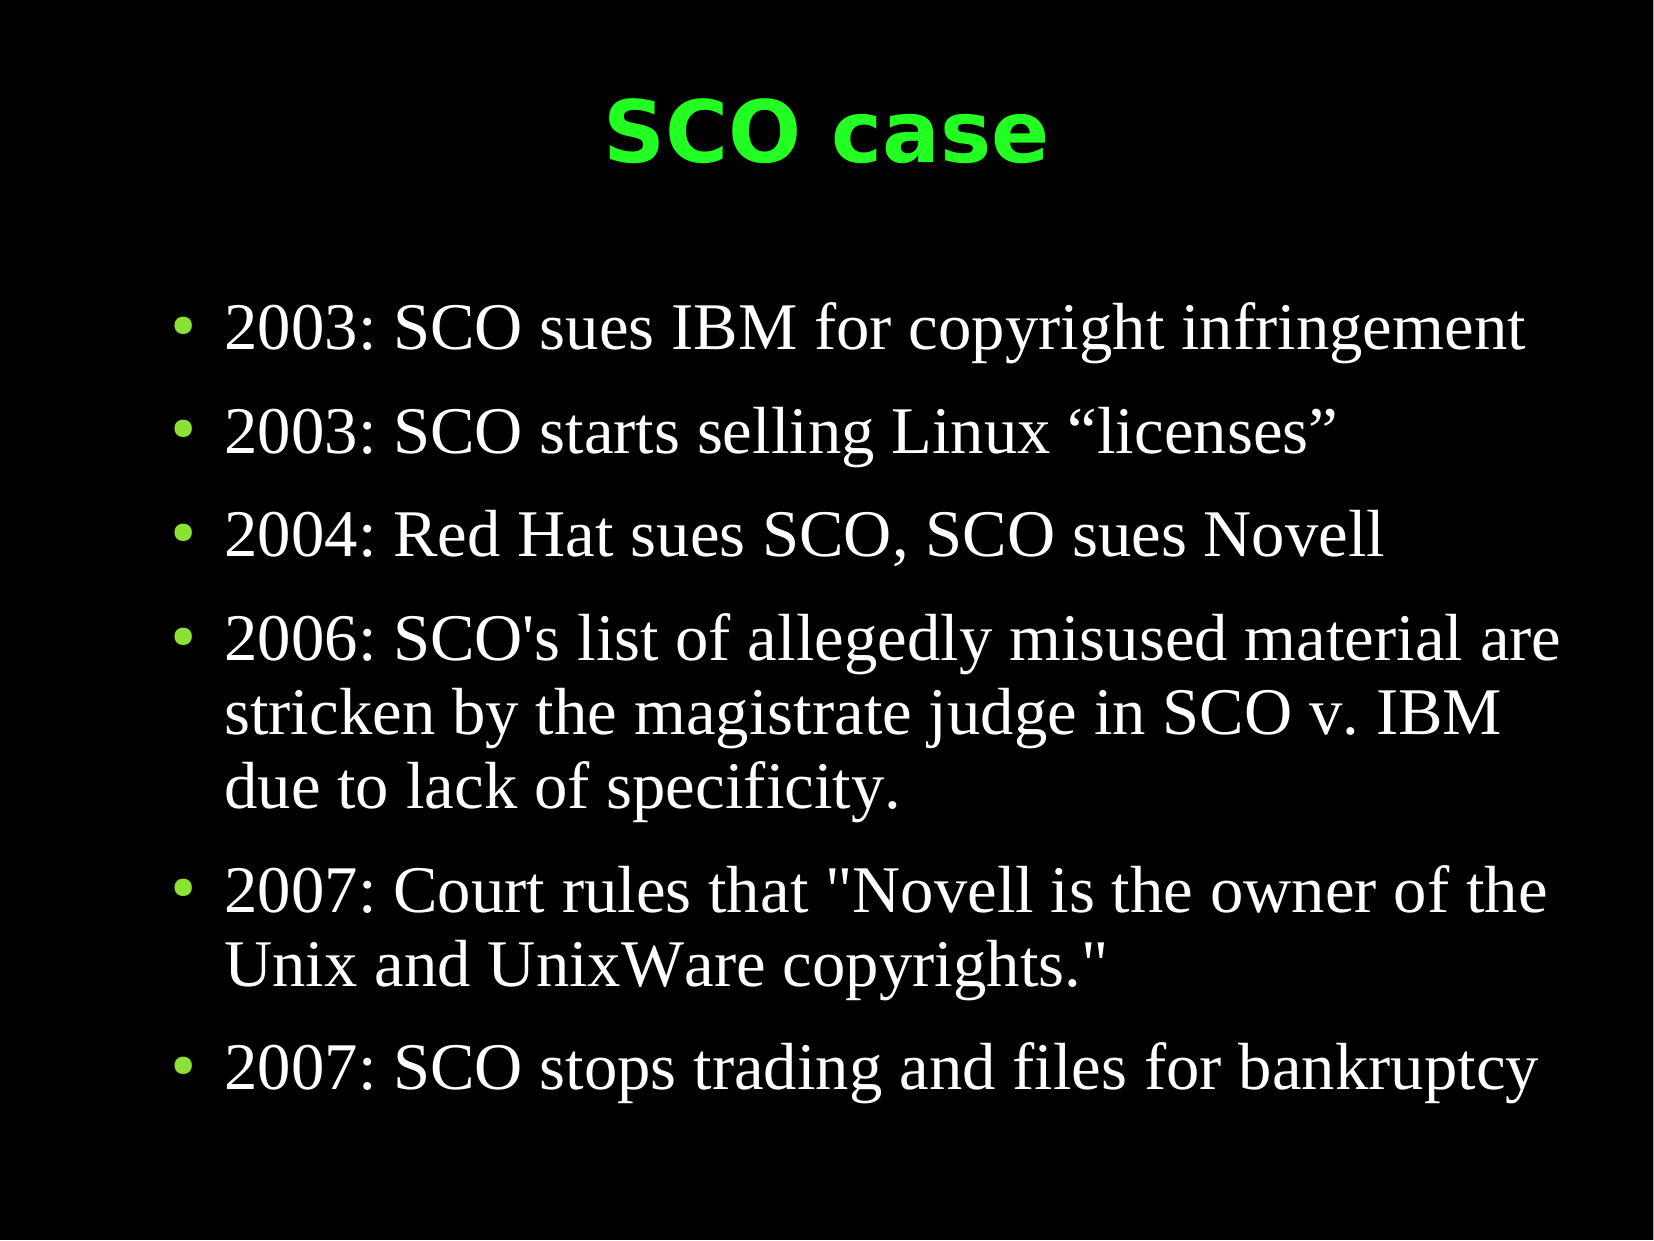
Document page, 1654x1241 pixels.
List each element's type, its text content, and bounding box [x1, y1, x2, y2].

list 2003: SCO sues IBM for copyright infringement 2003: SCO starts selling Linux “licenses” 2004: Red Hat sues SCO, SCO sues Novell 2006: SCO's list of allegedly misused material are stricken by the magistrate judge in SCO v. IBM due to lack of specificity. 2007: Court rules that "Novell is the owner of the Unix and UnixWare copyrights." 2007: SCO stops trading and files for bankruptcy [82, 290, 1571, 1165]
title SCO case [82, 29, 1571, 237]
